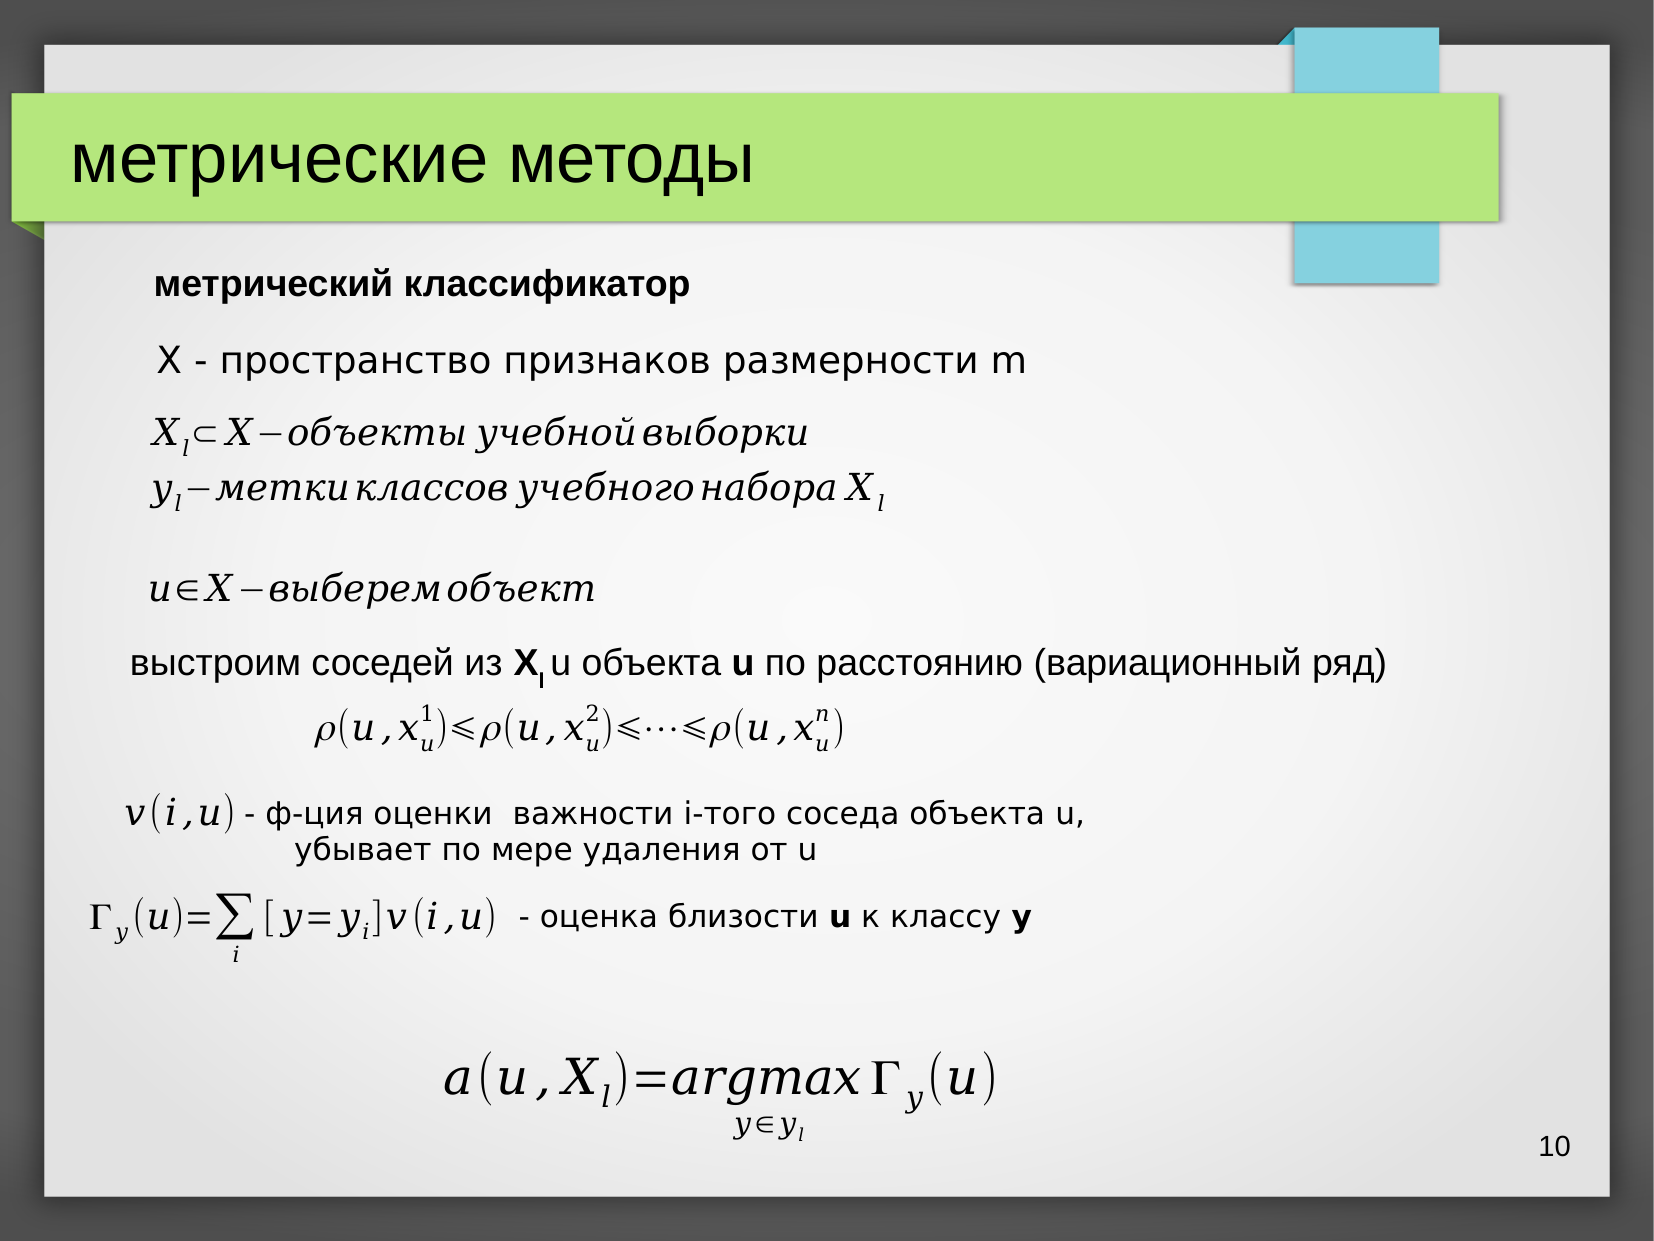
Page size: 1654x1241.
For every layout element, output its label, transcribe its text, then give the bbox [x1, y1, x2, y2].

chart [82, 890, 504, 969]
chart [307, 701, 851, 756]
text_box - ф-ция оценки важности i-того соседа объекта u, убывает по мере удаления от u [219, 787, 1123, 879]
picture [0, 0, 1654, 1241]
chart [141, 410, 816, 461]
text_box выстроим соседей из Xl u объекта u по расстоянию (вариационный ряд) [129, 637, 1512, 697]
chart [141, 566, 604, 611]
chart [118, 791, 219, 837]
title метрические методы [70, 118, 1205, 199]
text_box - оценка близости u к классу y [494, 890, 1052, 950]
chart [437, 1047, 1004, 1146]
text_box X - пространство признаков размерности m [141, 331, 1043, 392]
subtitle метрический классификатор [153, 259, 815, 307]
chart [141, 466, 891, 516]
